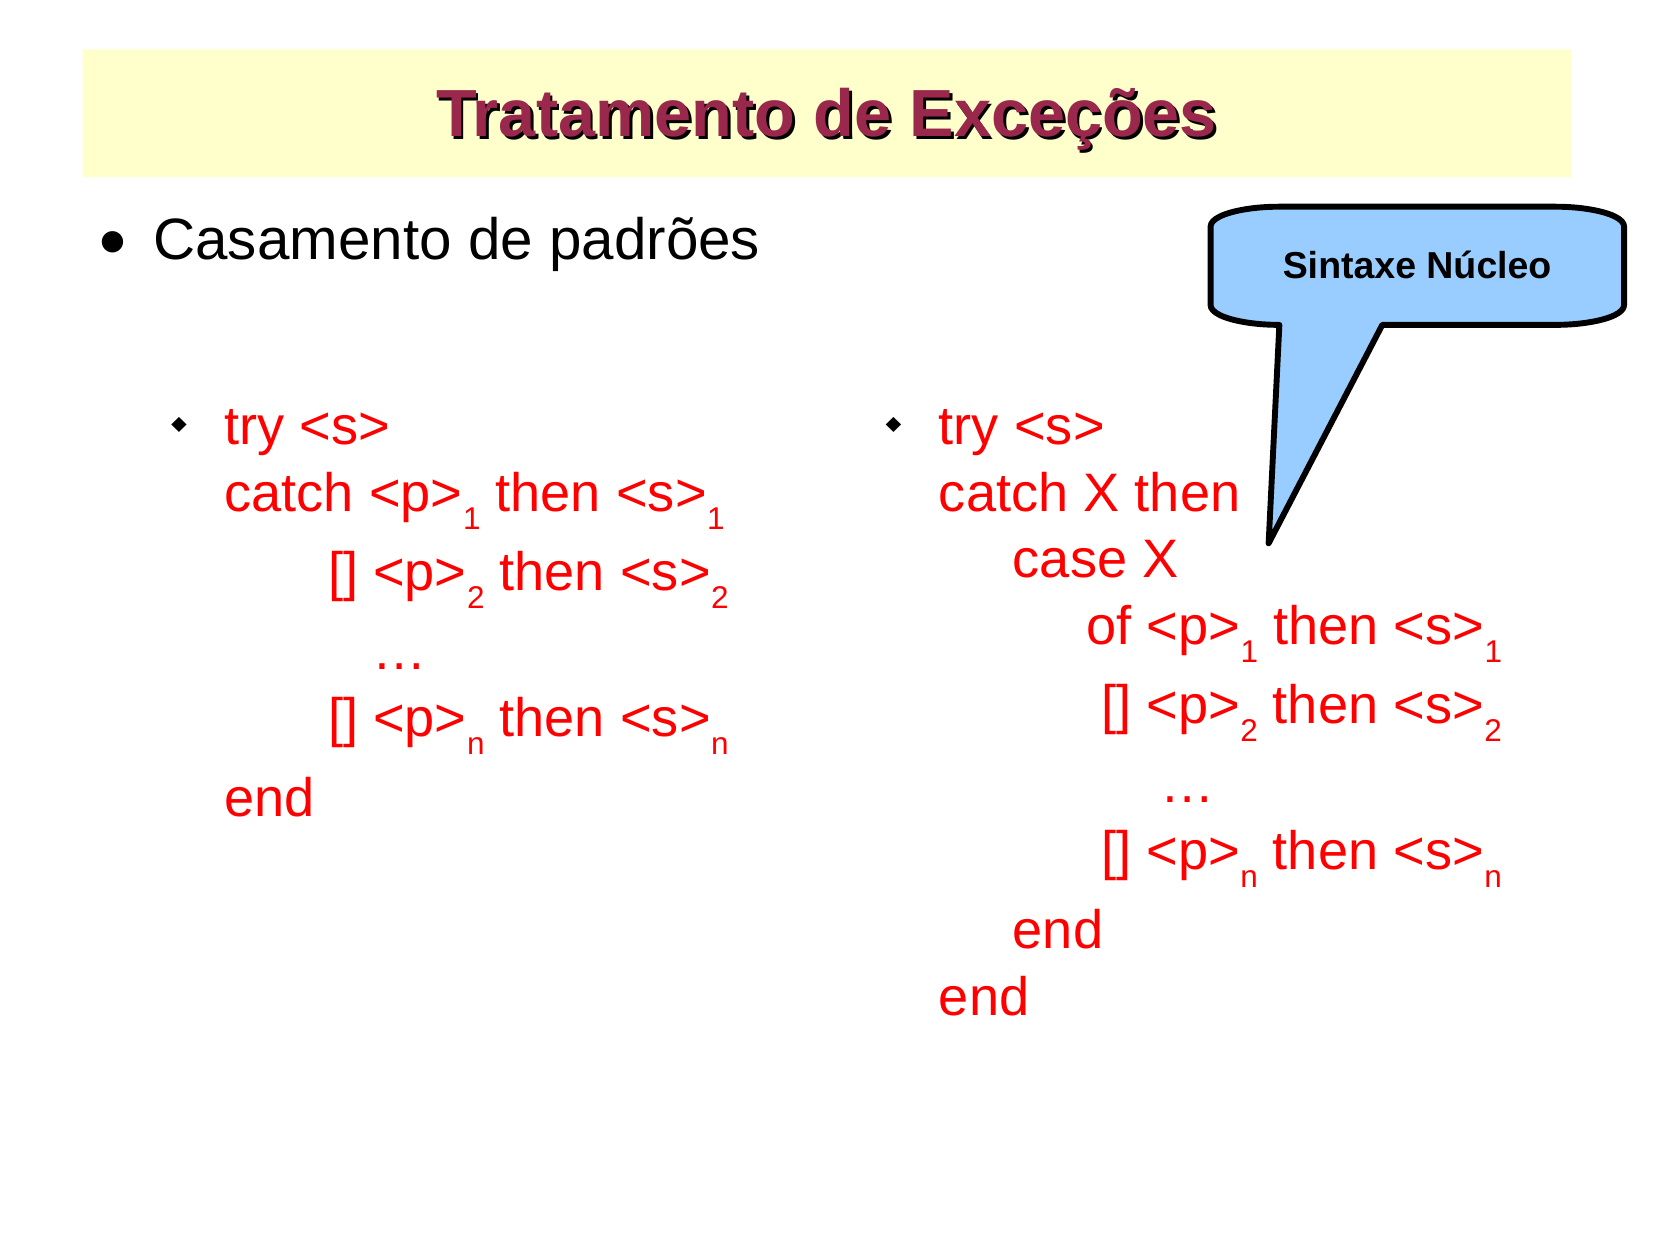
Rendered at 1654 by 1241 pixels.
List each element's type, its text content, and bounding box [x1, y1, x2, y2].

list try <s> catch X then case X of <p>1 then <s>1 [] <p>2 then <s>2 … [] <p>n then <s>n end end [797, 206, 1572, 1137]
text_box Sintaxe Núcleo [1210, 206, 1625, 544]
title Tratamento de Exceções [82, 49, 1571, 178]
list Casamento de padrões try <s> catch <p>1 then <s>1 [] <p>2 then <s>2 … [] <p>n then <s>n end [82, 206, 809, 1152]
